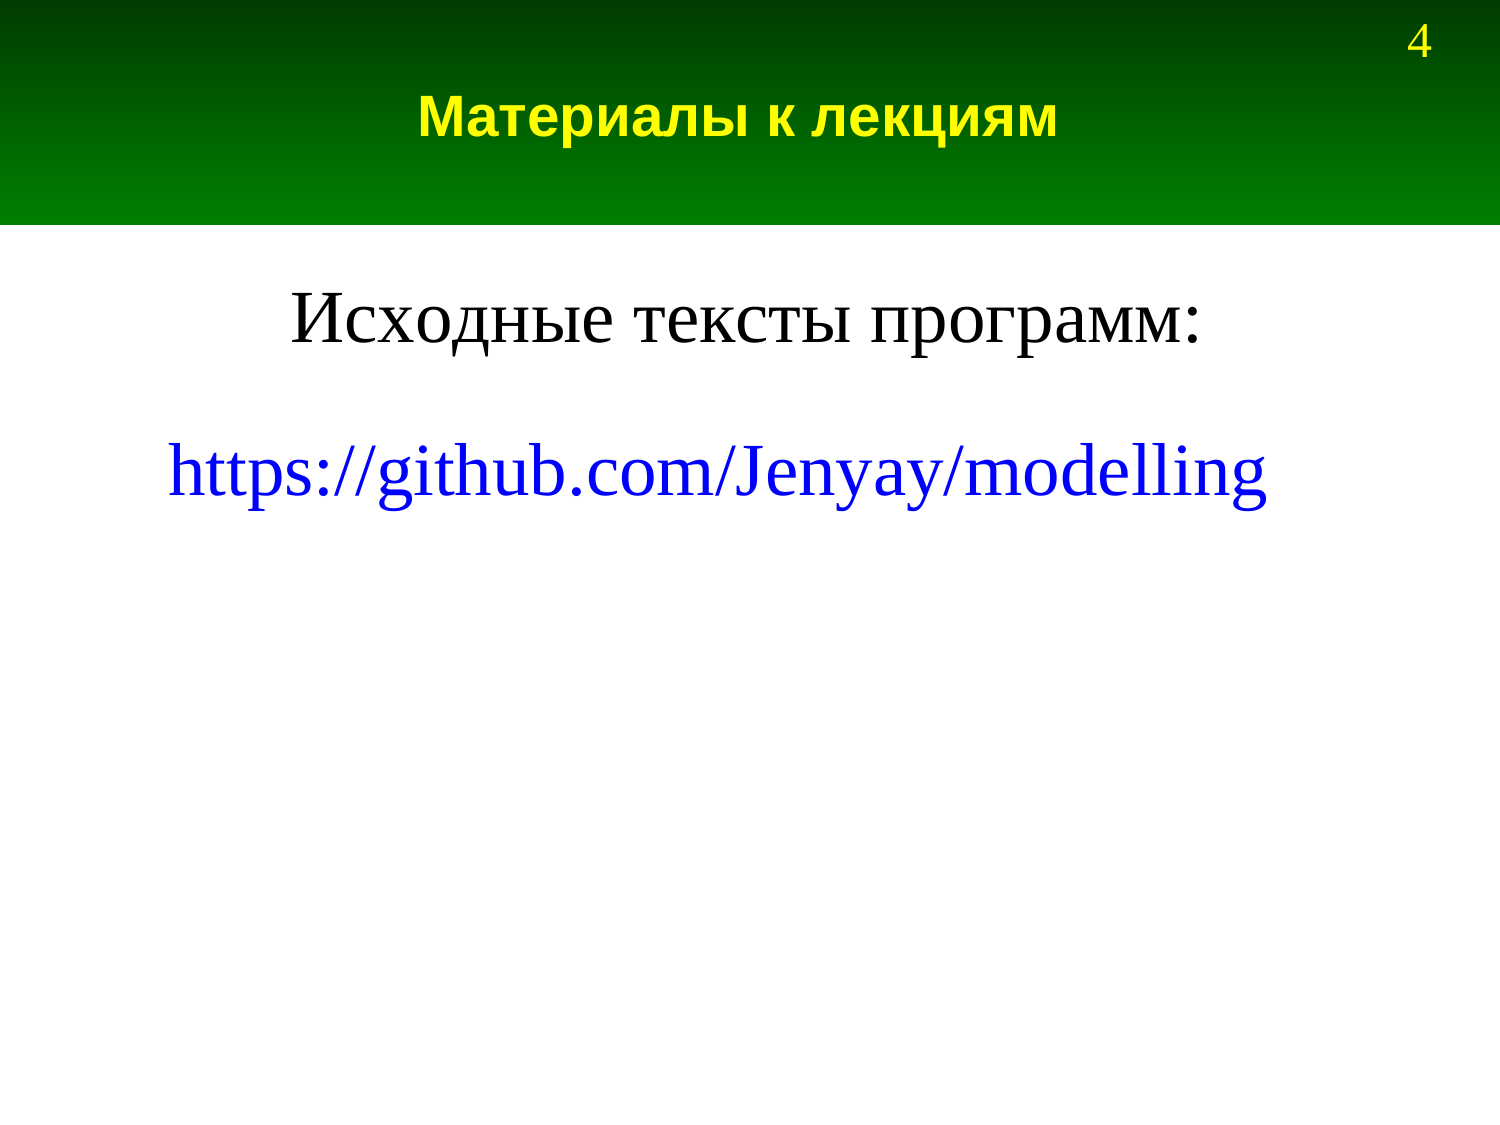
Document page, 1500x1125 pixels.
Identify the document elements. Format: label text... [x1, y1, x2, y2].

text_box https://github.com/Jenyay/modelling [153, 413, 1301, 609]
text_box Исходные тексты программ: [275, 259, 1219, 365]
title Материалы к лекциям [88, 18, 1389, 207]
